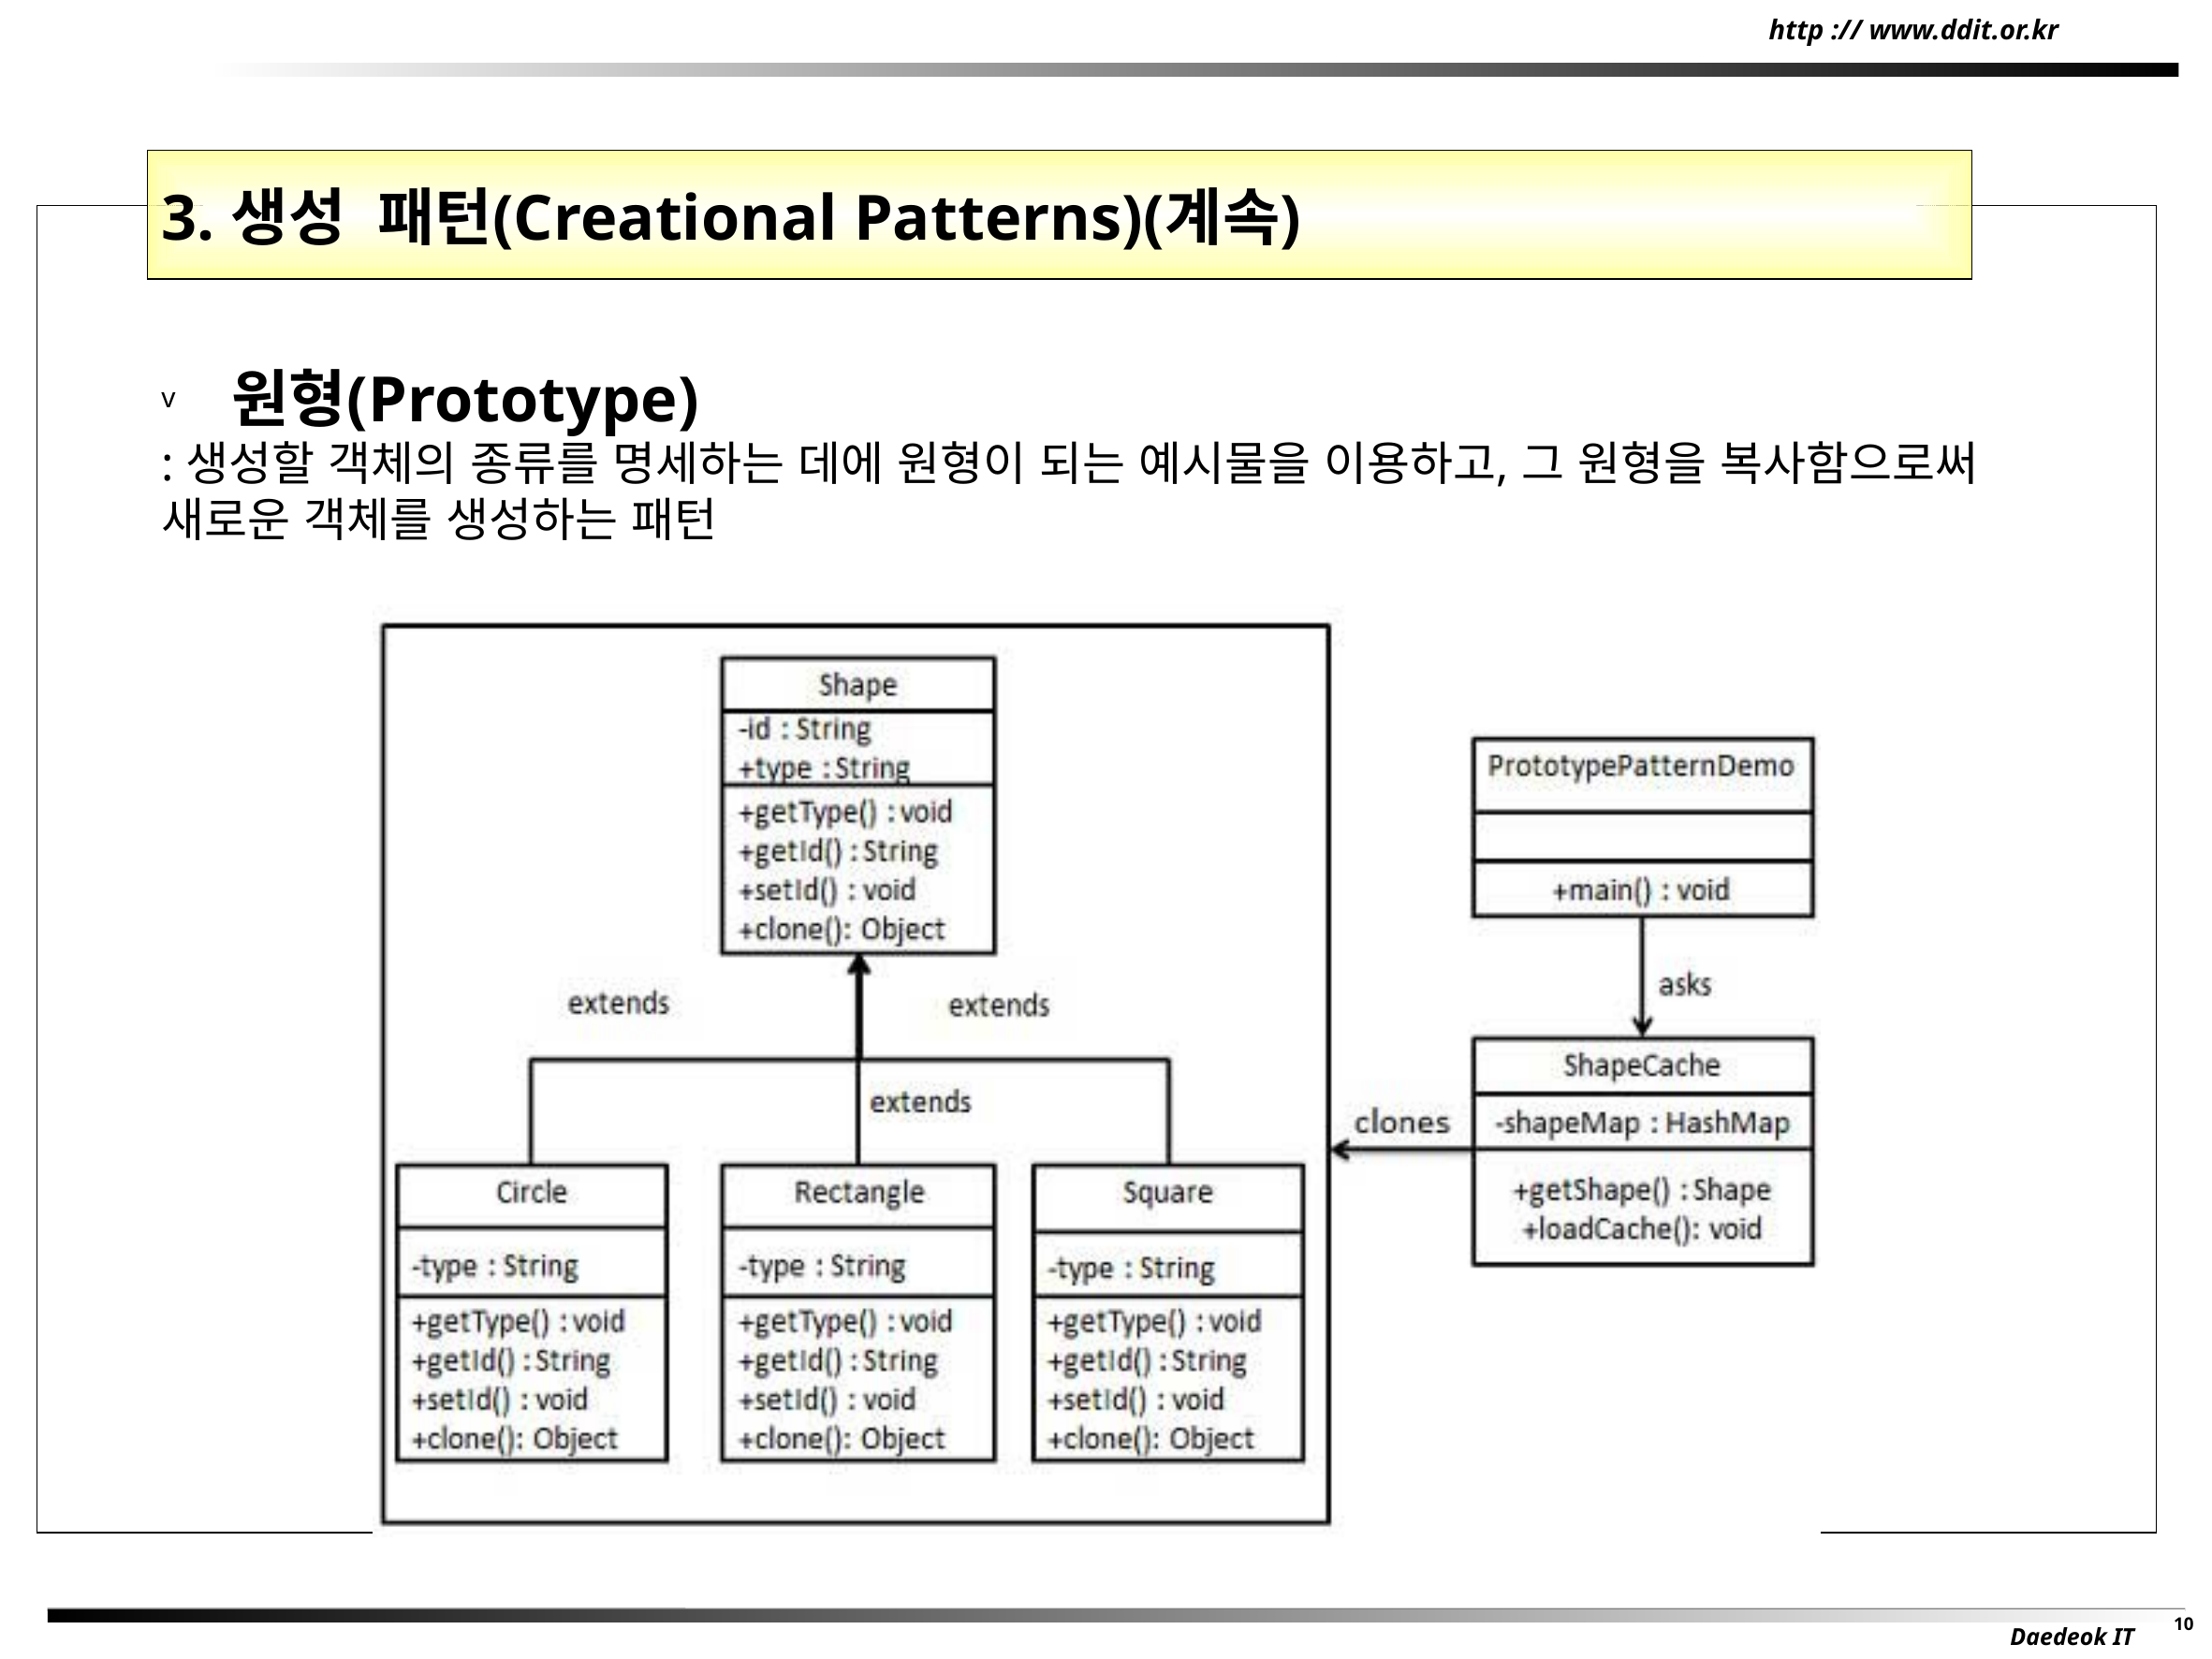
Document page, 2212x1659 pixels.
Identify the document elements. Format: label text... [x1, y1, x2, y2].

text_box 원형(Prototype) : 생성할 객체의 종류를 명세하는 데에 원형이 되는 예시물을 이용하고, 그 원형을 복사함으로써 새로운 객체를 생성하는 패턴 [147, 352, 2046, 554]
picture [373, 585, 1821, 1537]
text_box 3. 생성 패턴(Creational Patterns)(계속) [147, 150, 1972, 280]
